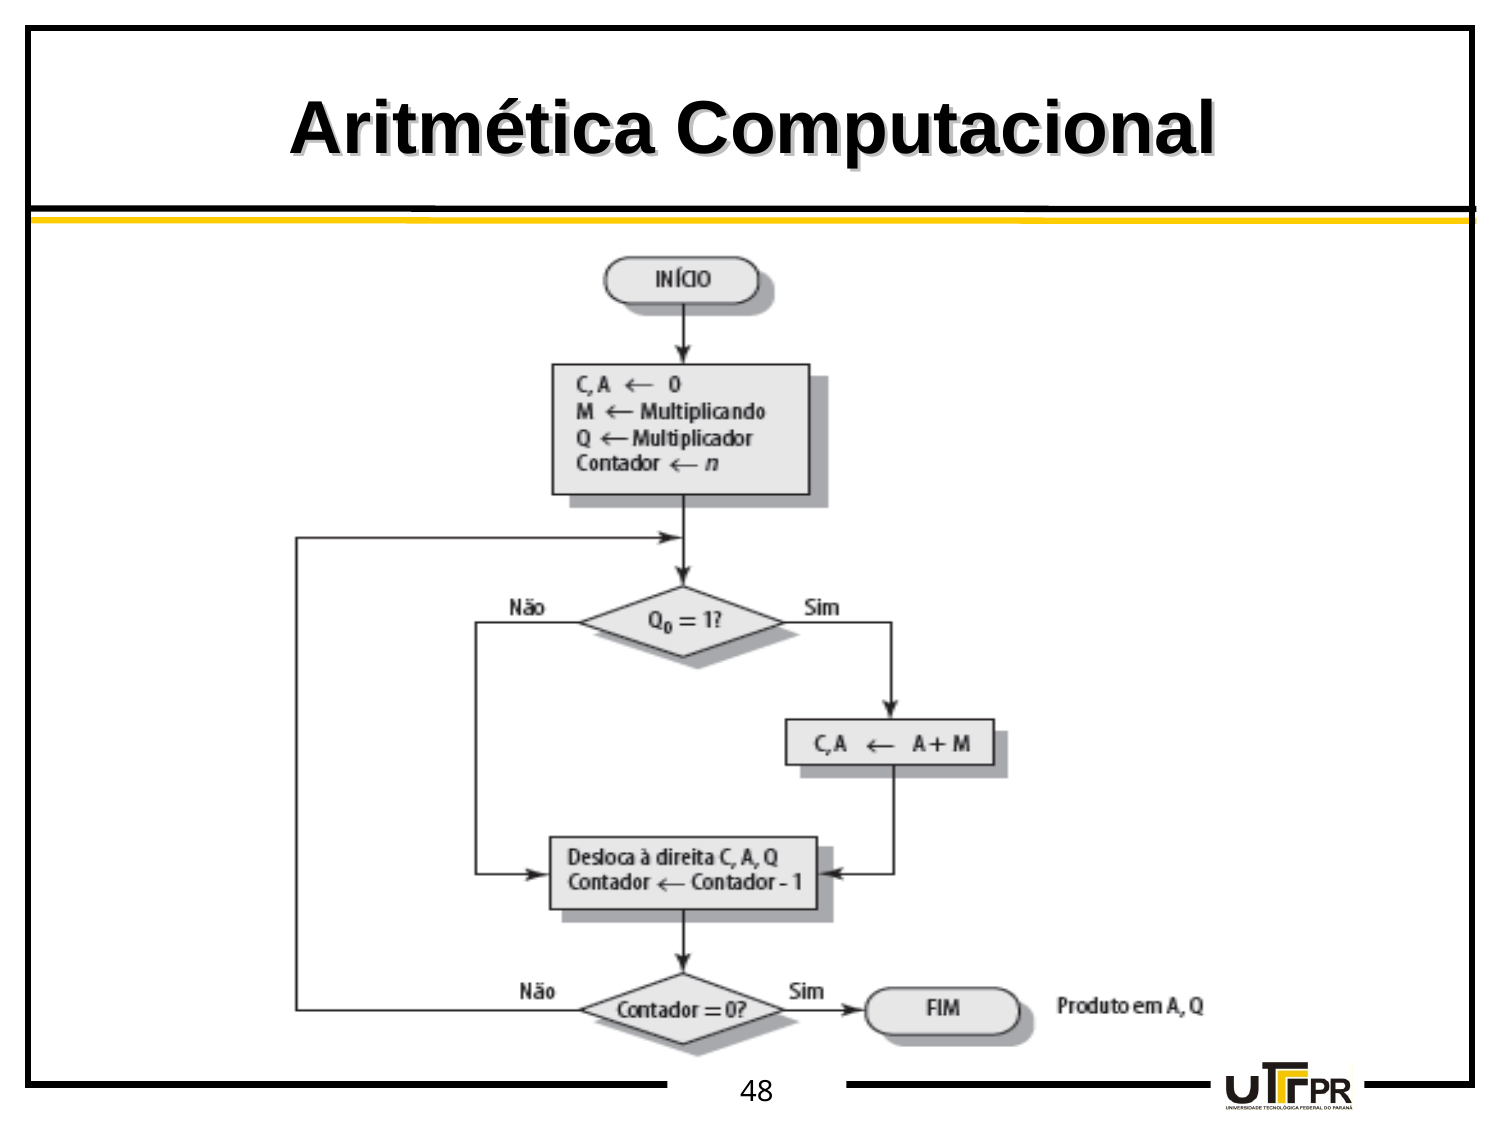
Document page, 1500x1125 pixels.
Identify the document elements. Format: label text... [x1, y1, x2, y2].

text_box [237, 236, 1263, 1077]
picture [1225, 1062, 1353, 1110]
title Aritmética Computacional [29, 85, 1477, 180]
